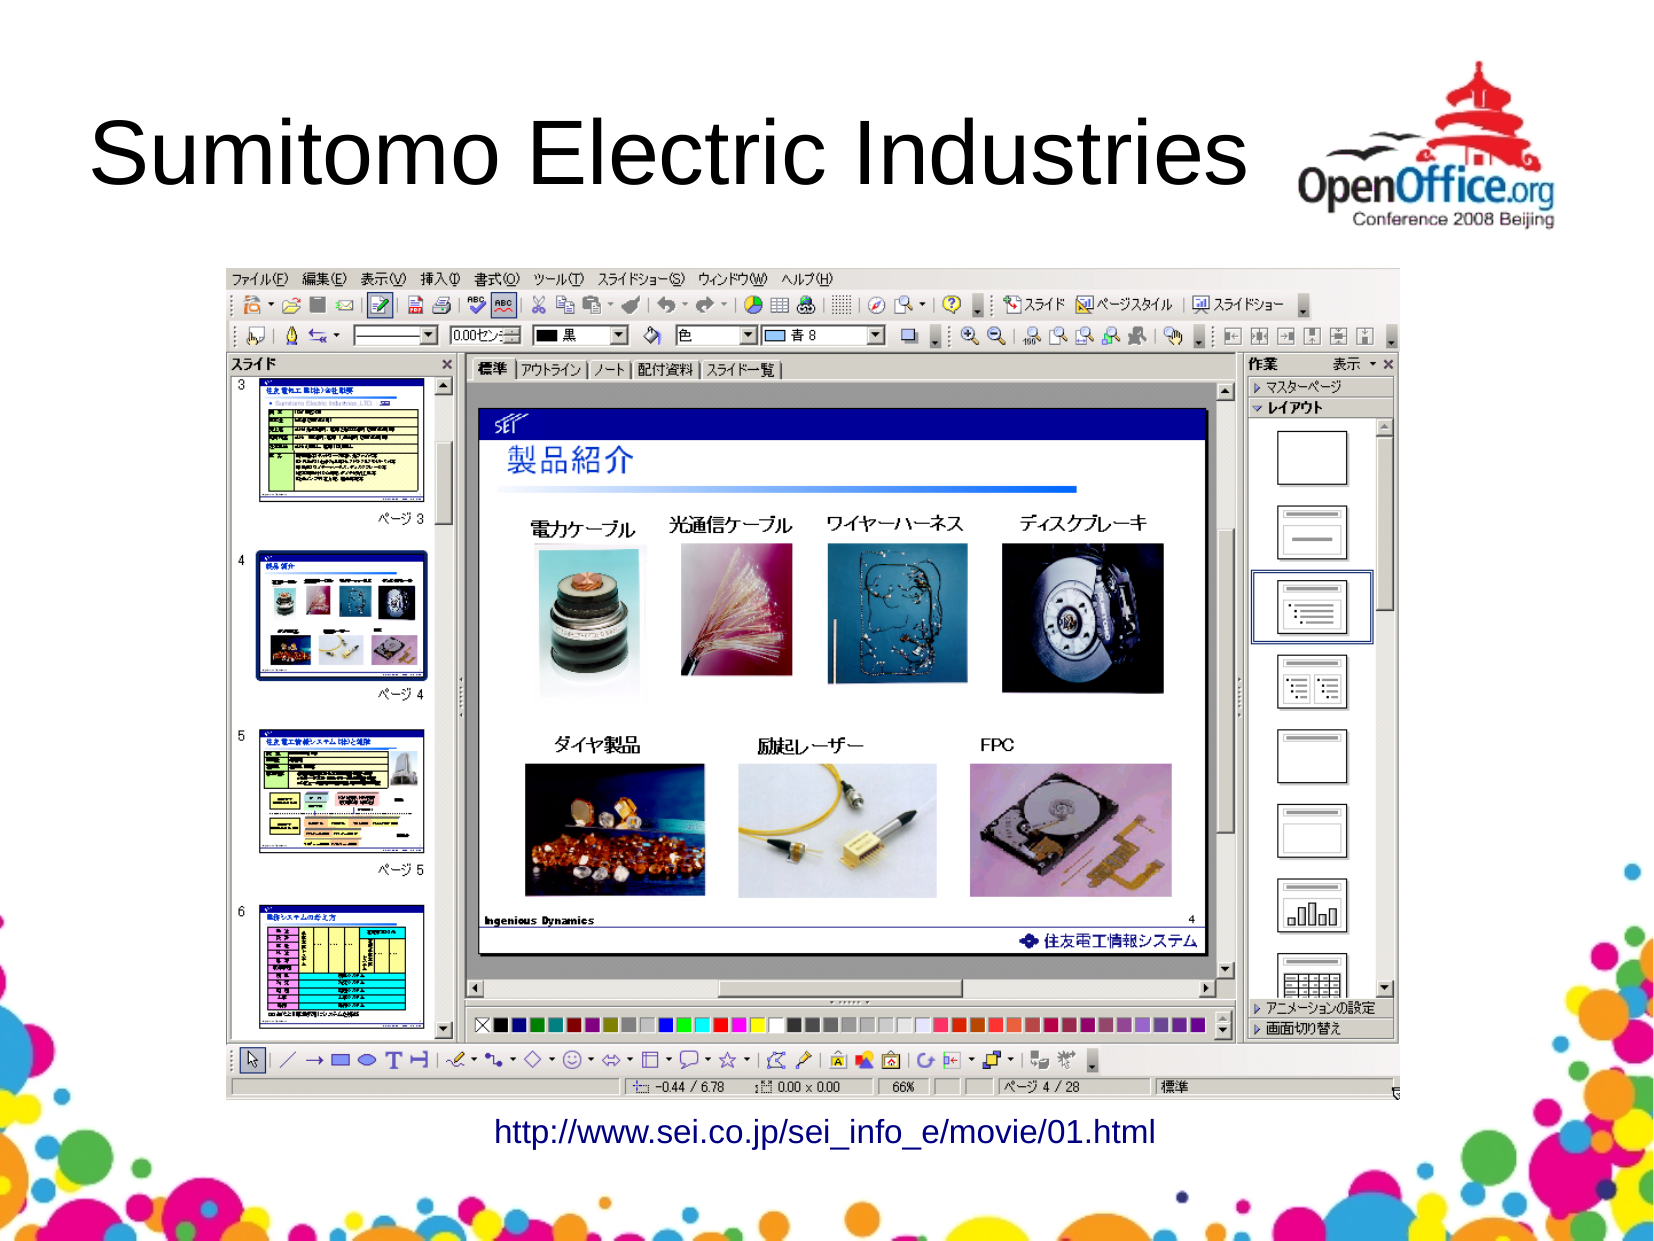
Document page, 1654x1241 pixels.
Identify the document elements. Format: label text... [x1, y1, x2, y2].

subtitle http://www.sei.co.jp/sei_info_e/movie/01.html [81, 1058, 1570, 1206]
picture [0, 268, 1654, 1241]
picture [1285, 51, 1569, 250]
title Sumitomo Electric Industries [82, 49, 1258, 257]
